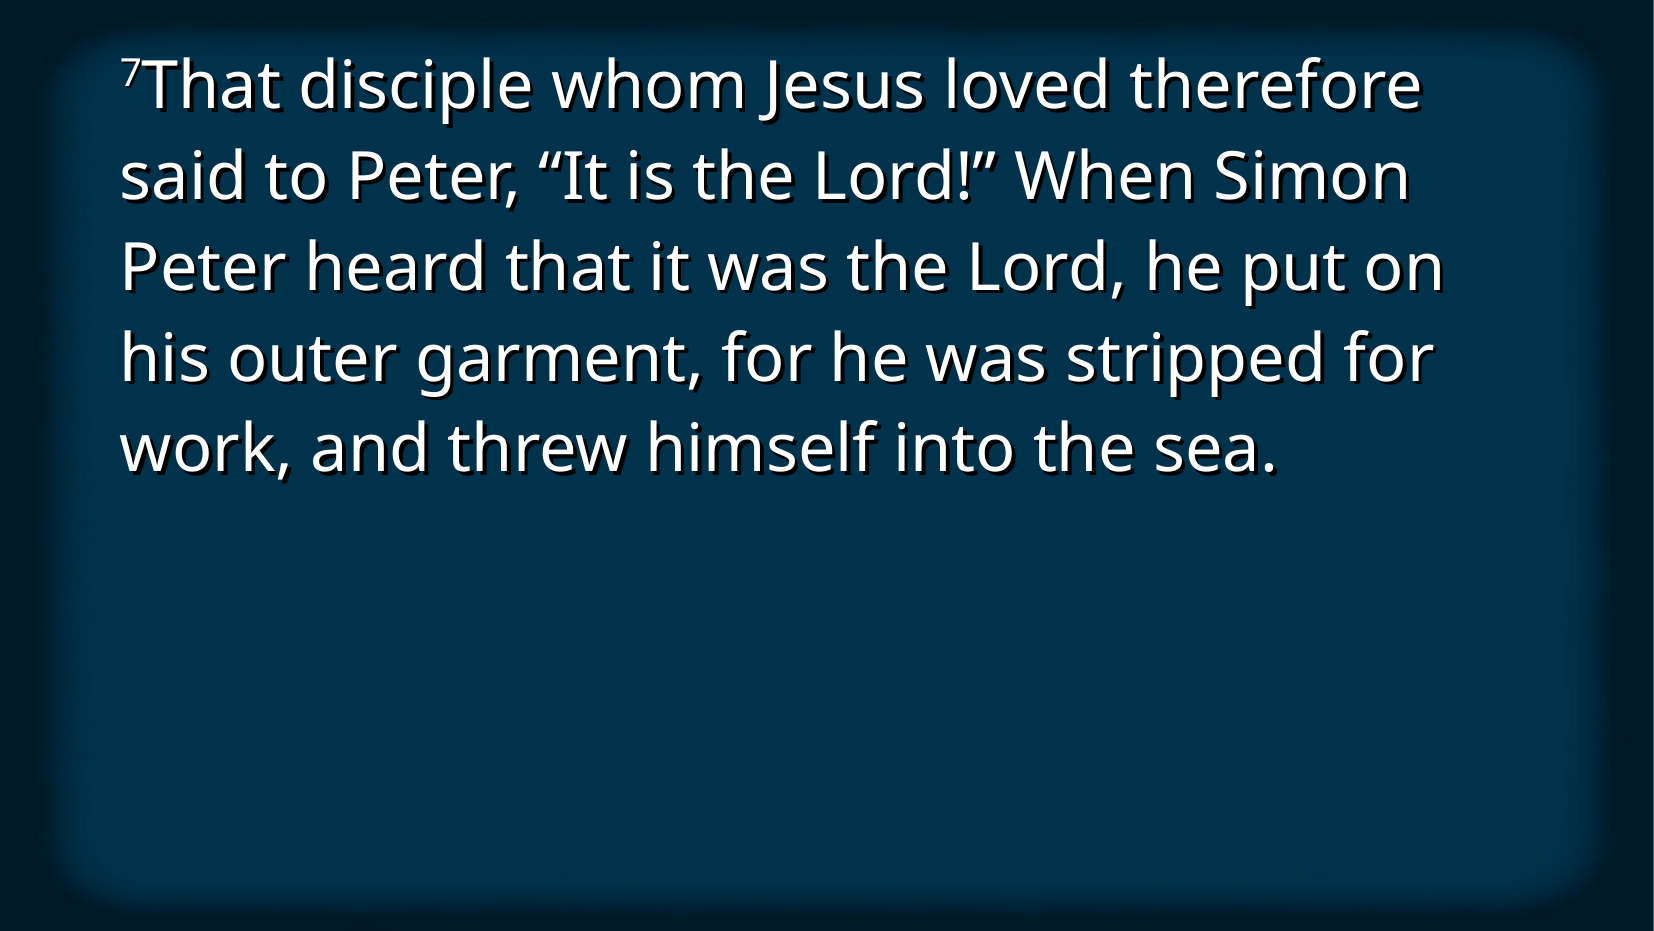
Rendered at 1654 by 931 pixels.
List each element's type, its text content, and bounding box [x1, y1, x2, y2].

text_box 7That disciple whom Jesus loved therefore said to Peter, “It is the Lord!” When Simon Peter heard that it was the Lord, he put on his outer garment, for he was stripped for work, and threw himself into the sea. [105, 30, 1561, 489]
picture [0, 0, 1654, 931]
